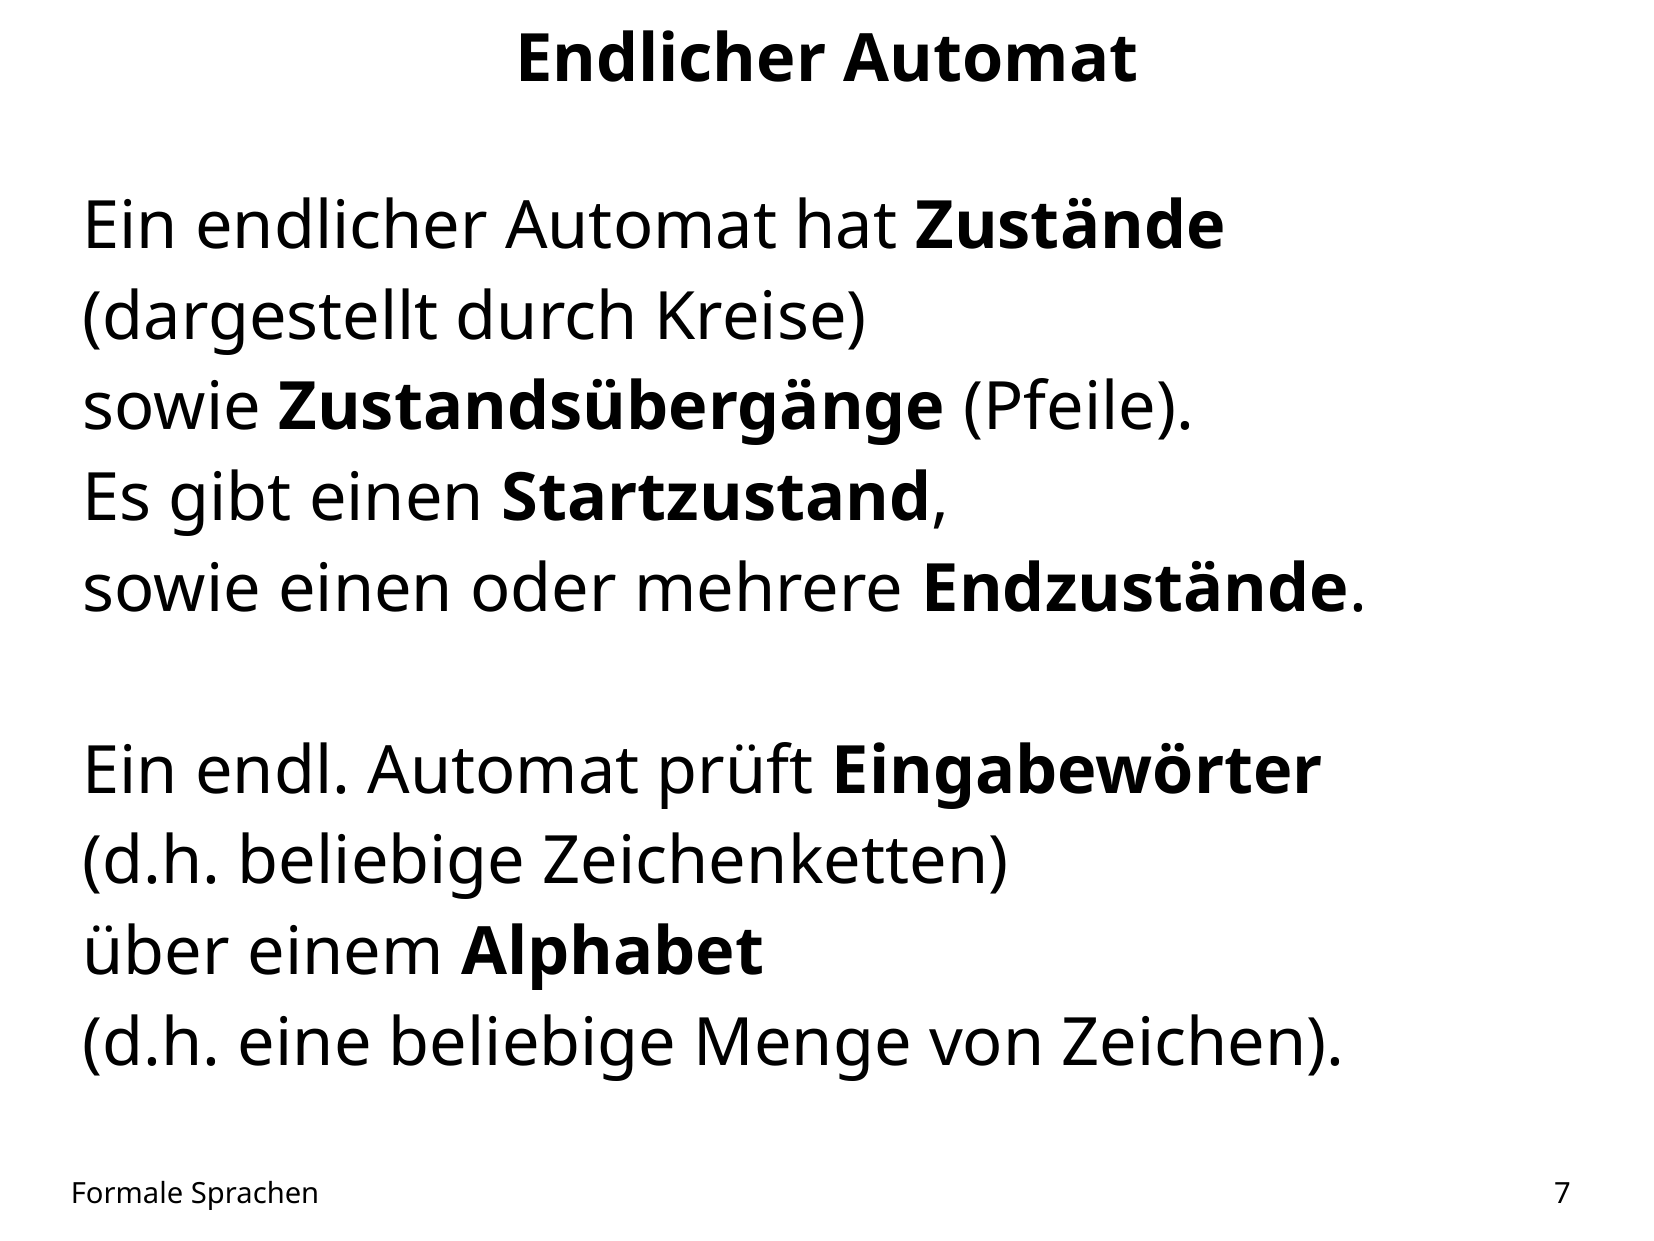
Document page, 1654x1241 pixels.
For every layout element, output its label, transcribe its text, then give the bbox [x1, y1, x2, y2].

title Endlicher Automat [0, 5, 1654, 107]
list Ein endlicher Automat hat Zustände (dargestellt durch Kreise) sowie Zustandsübergänge (Pfeile). Es gibt einen Startzustand, sowie einen oder mehrere Endzustände. Ein endl. Automat prüft Eingabewörter (d.h. beliebige Zeichenketten) über einem Alphabet (d.h. eine beliebige Menge von Zeichen). [82, 177, 1571, 1123]
